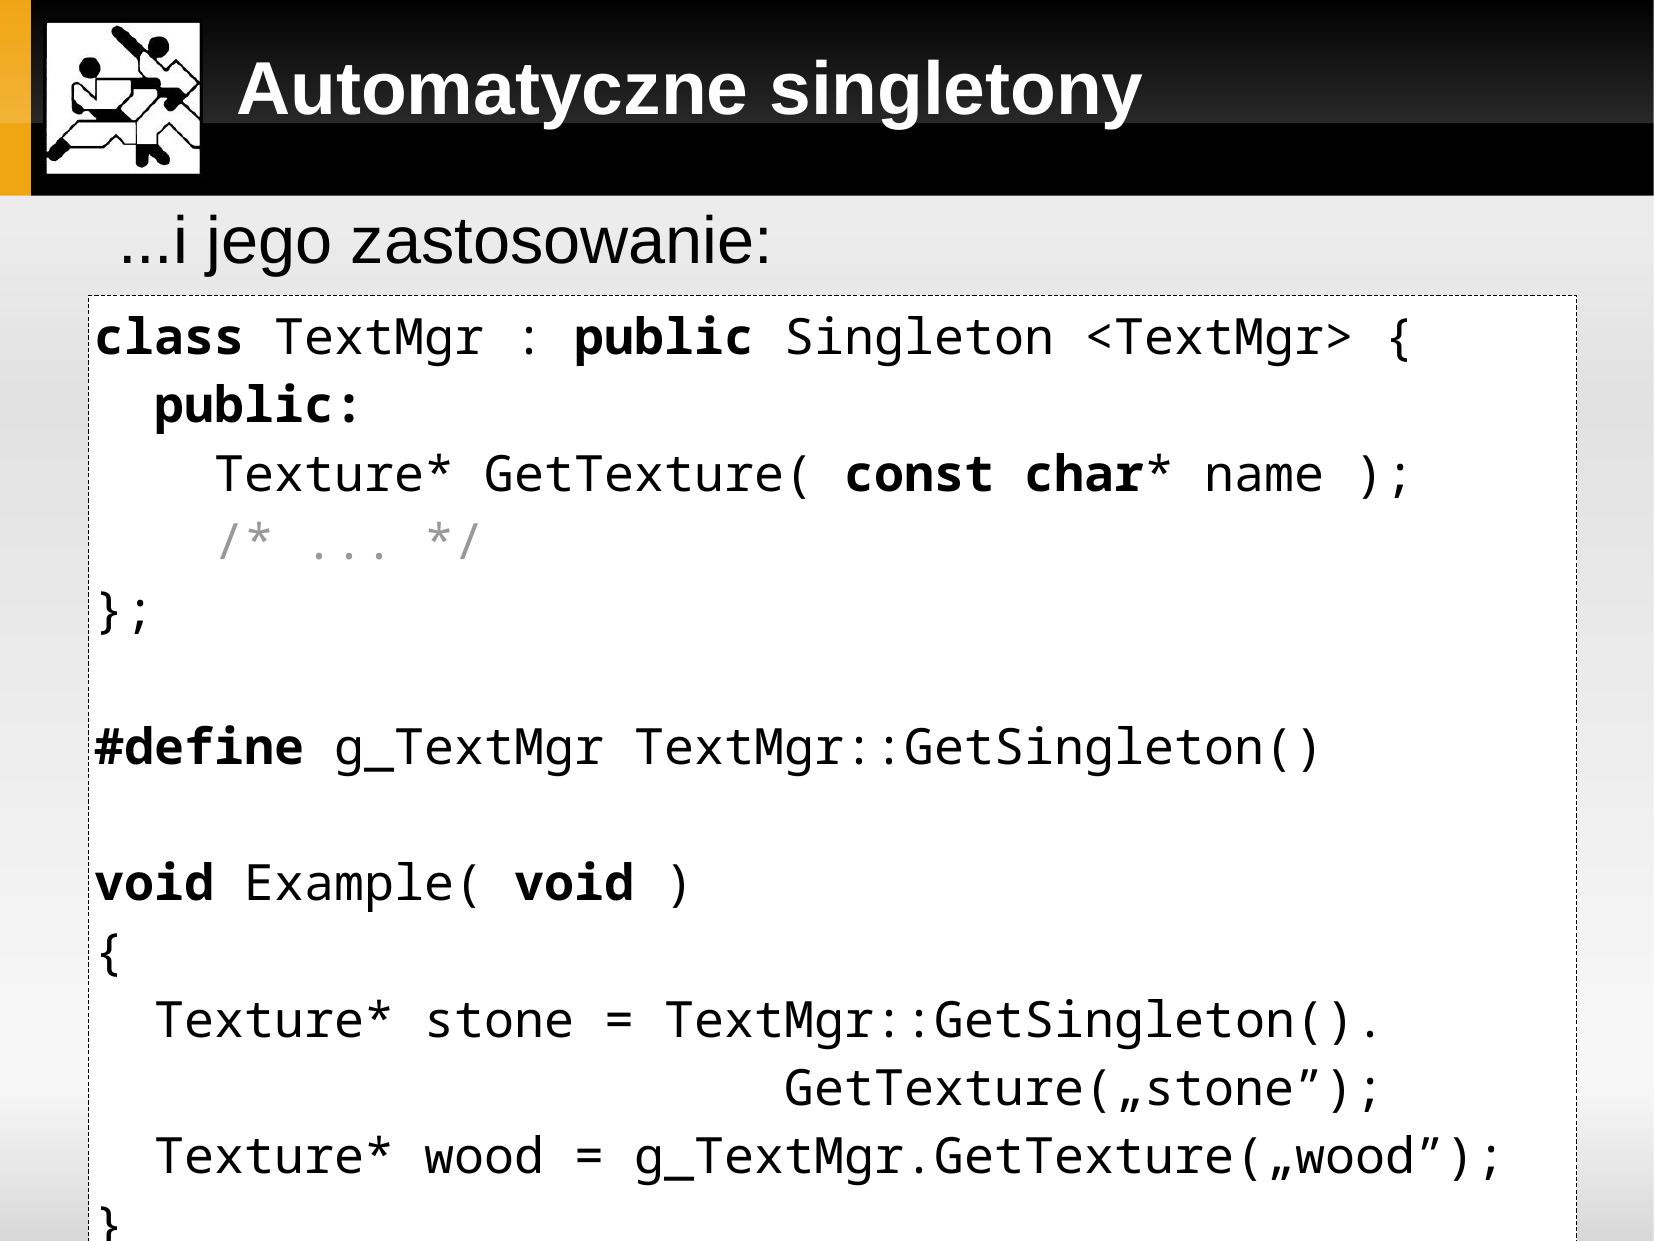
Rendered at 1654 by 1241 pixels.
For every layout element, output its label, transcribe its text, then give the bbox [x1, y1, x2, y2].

picture [0, 0, 1654, 1241]
subtitle ...i jego zastosowanie: [82, 203, 1571, 290]
title Automatyczne singletony [236, 0, 1595, 178]
text_box class TextMgr : public Singleton <TextMgr> { public: Texture* GetTexture( const char* name ); /* ... */ }; #define g_TextMgr TextMgr::GetSingleton() void Example( void ) { Texture* stone = TextMgr::GetSingleton(). GetTexture(„stone”); Texture* wood = g_TextMgr.GetTexture(„wood”); } [88, 295, 1577, 1126]
